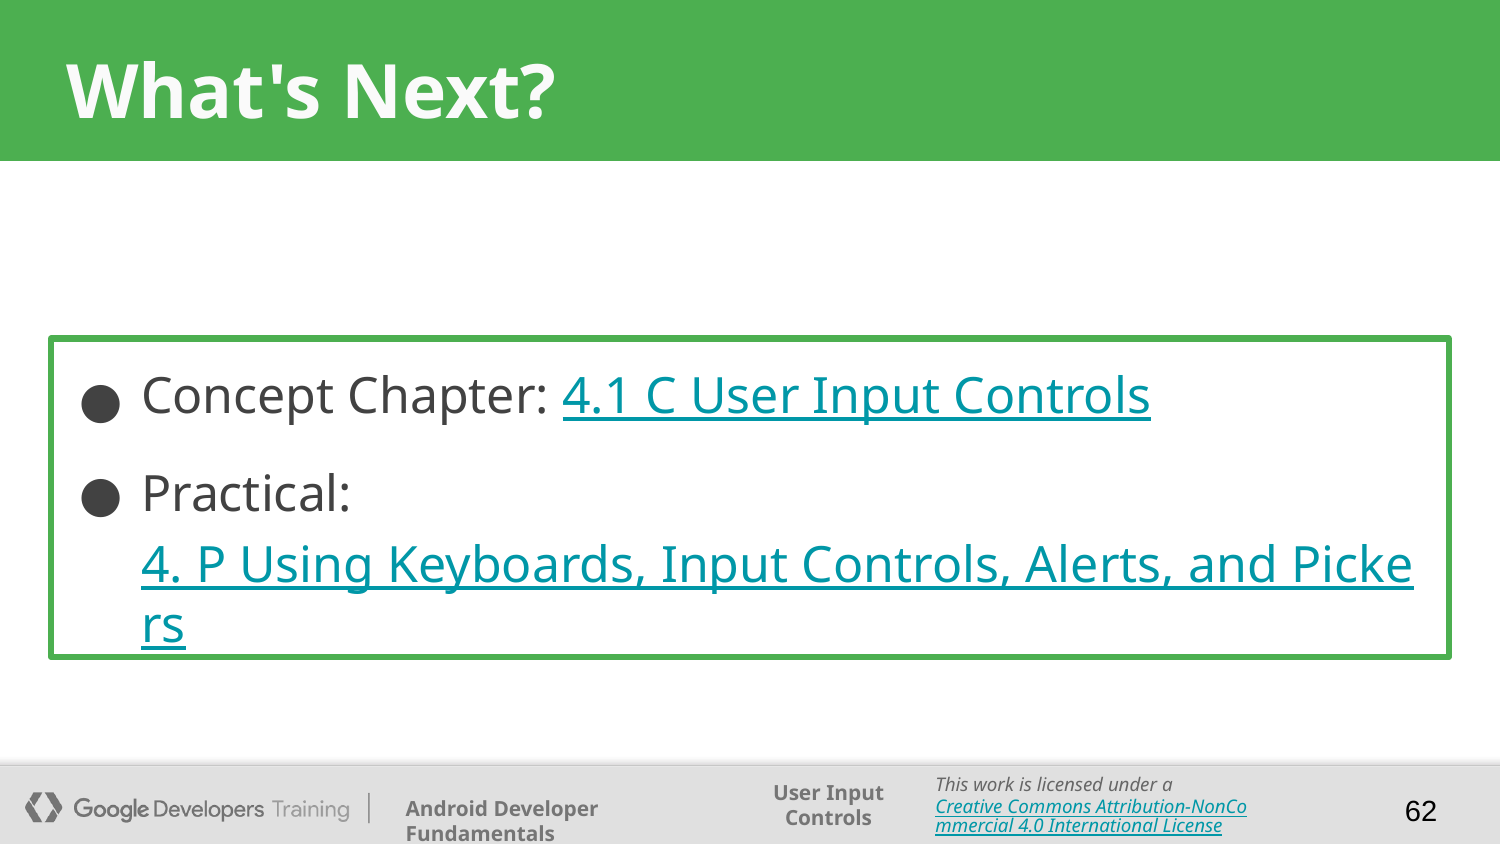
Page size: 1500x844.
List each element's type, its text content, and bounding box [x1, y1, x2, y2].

title What's Next? [51, 28, 1449, 122]
text_box Concept Chapter: 4.1 C User Input Controls Practical: 4. P Using Keyboards, Input Controls, Alerts, and Pickers [51, 338, 1449, 657]
slide_number <number> [1389, 777, 1480, 842]
picture [0, 161, 1500, 844]
